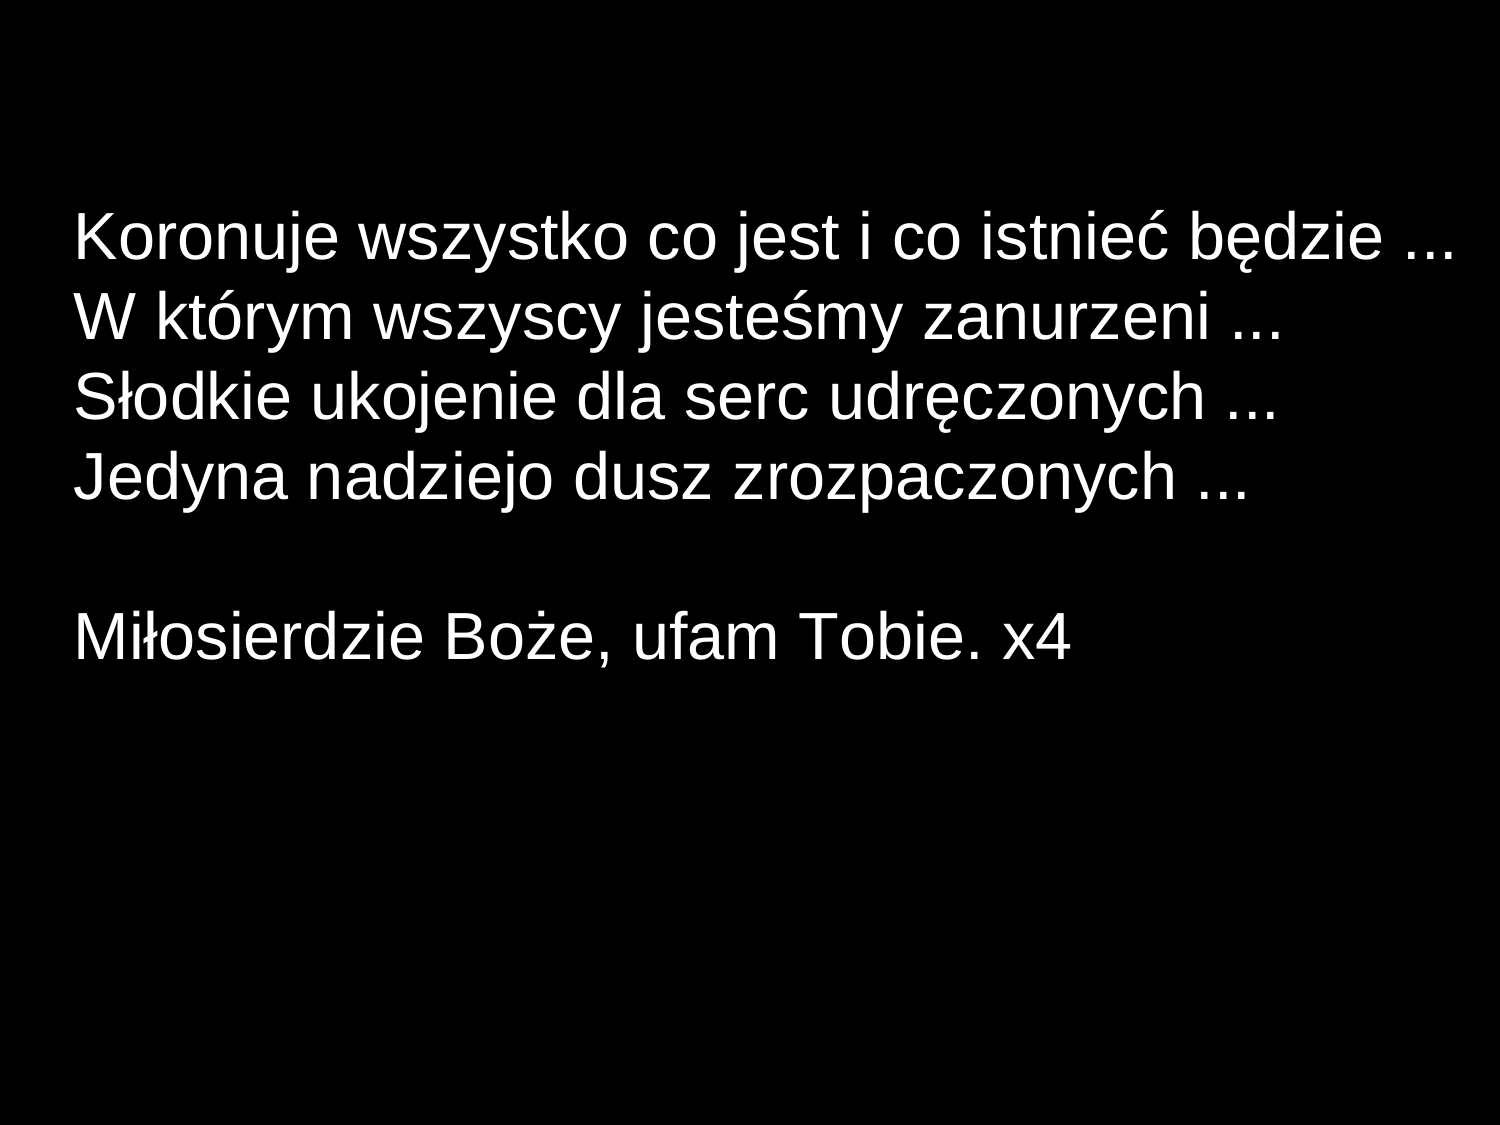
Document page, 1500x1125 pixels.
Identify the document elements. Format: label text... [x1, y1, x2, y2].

text_box Koronuje wszystko co jest i co istnieć będzie ... W którym wszyscy jesteśmy zanurzeni ... Słodkie ukojenie dla serc udręczonych ... Jedyna nadziejo dusz zrozpaczonych ... Miłosierdzie Boże, ufam Tobie. x4 [59, 185, 1477, 681]
